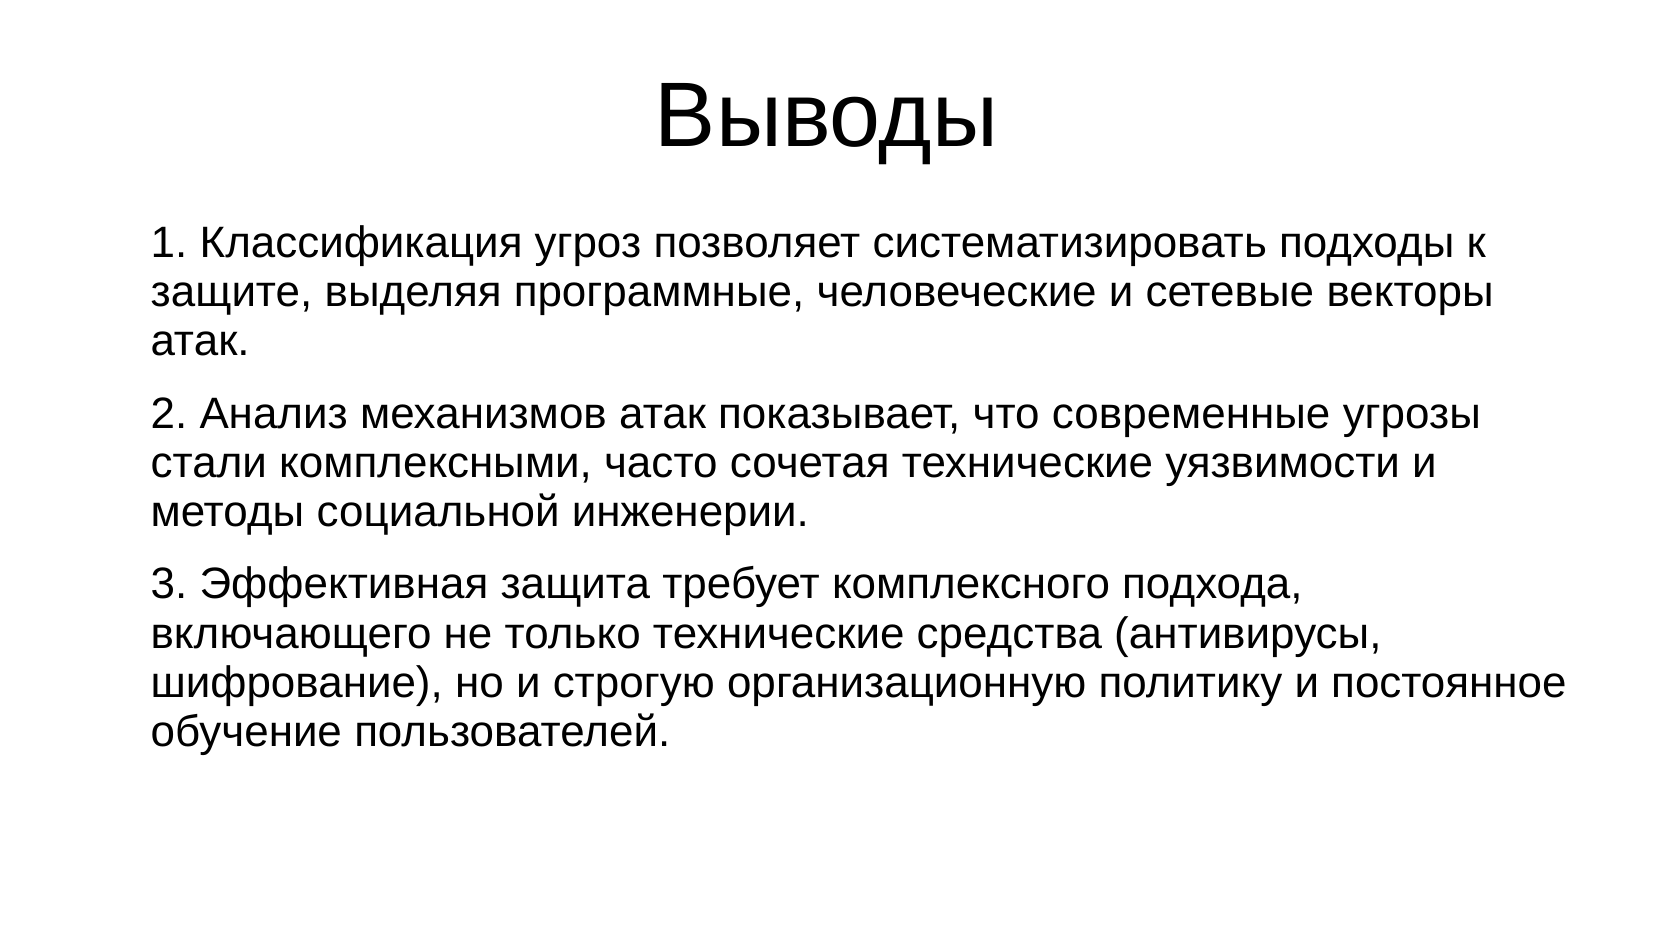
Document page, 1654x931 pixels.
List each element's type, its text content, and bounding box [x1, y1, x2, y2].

list 1. Классификация угроз позволяет систематизировать подходы к защите, выделяя программные, человеческие и сетевые векторы атак. 2. Анализ механизмов атак показывает, что современные угрозы стали комплексными, часто сочетая технические уязвимости и методы социальной инженерии. 3. Эффективная защита требует комплексного подхода, включающего не только технические средства (антивирусы, шифрование), но и строгую организационную политику и постоянное обучение пользователей. [82, 217, 1571, 758]
title Выводы [82, 37, 1571, 193]
